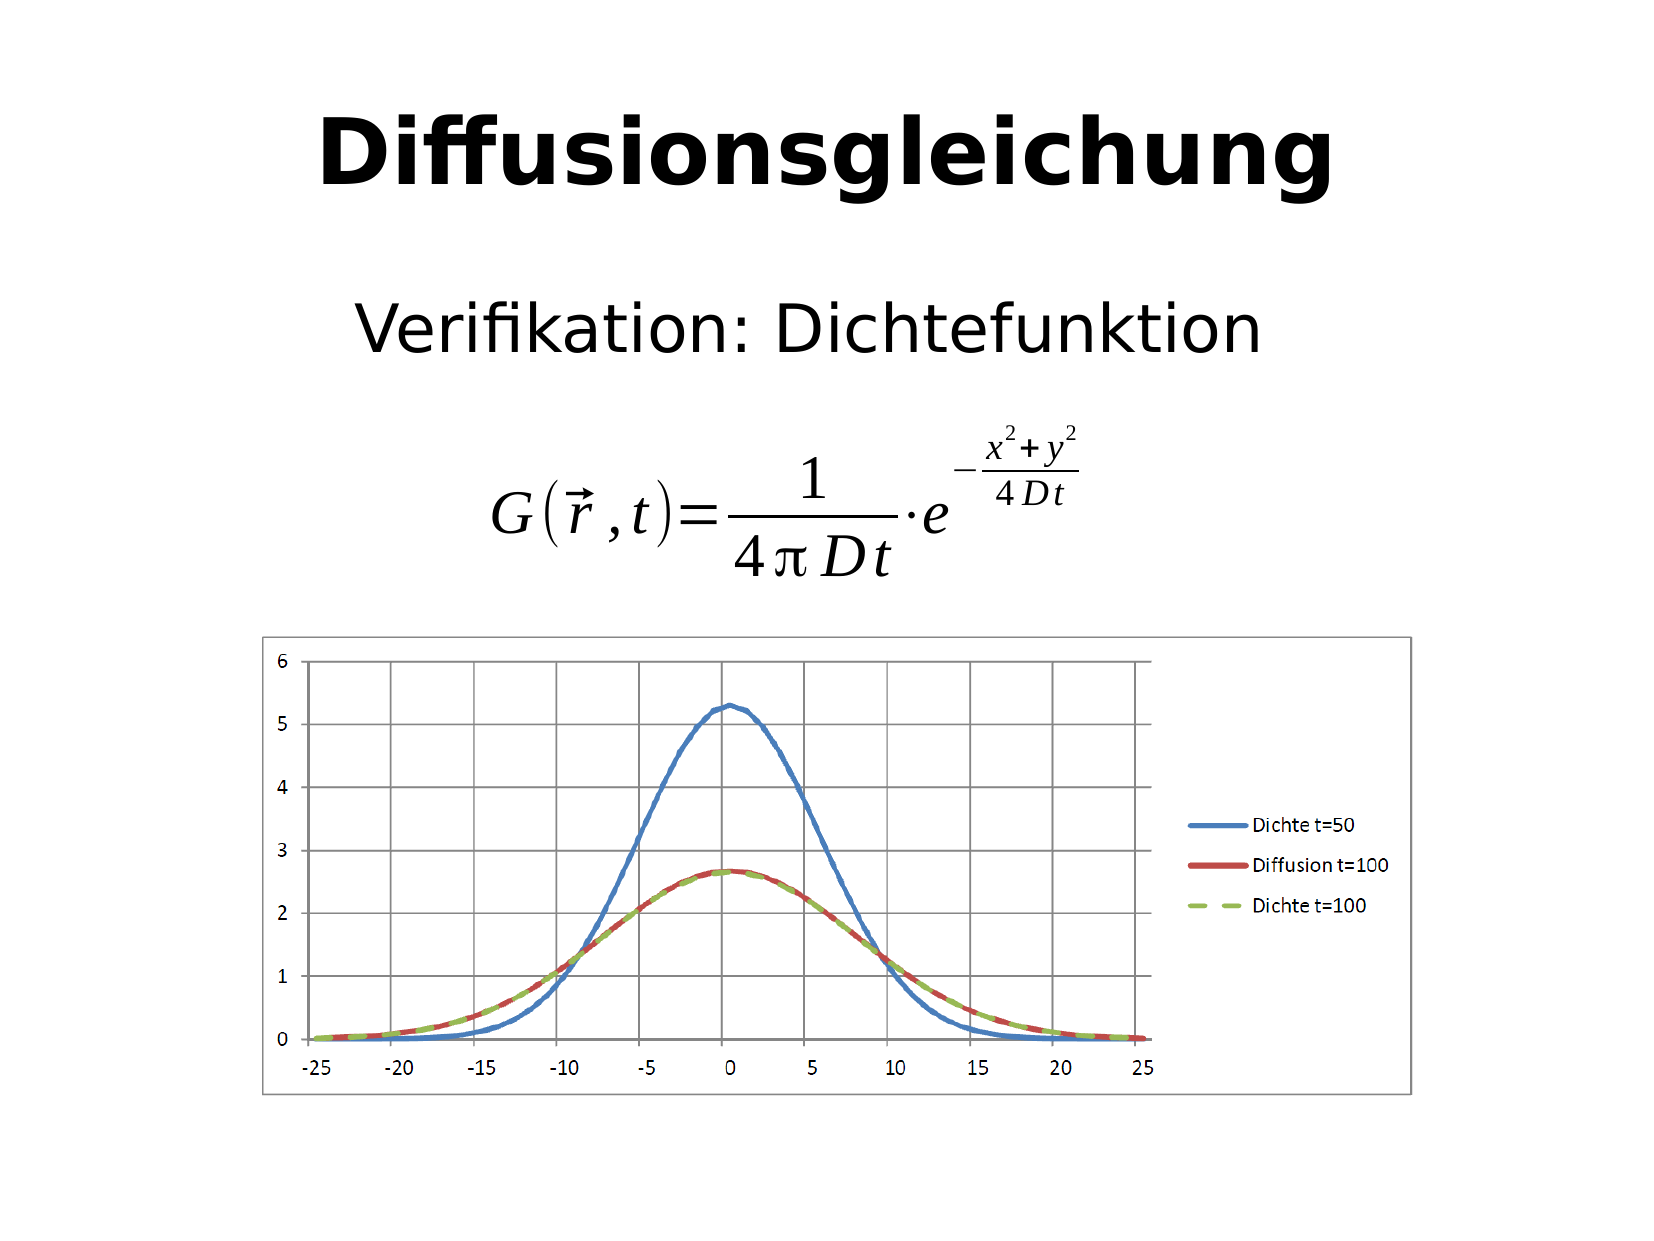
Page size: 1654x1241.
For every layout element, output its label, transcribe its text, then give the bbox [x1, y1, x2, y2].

title Diffusionsgleichung [82, 49, 1571, 257]
picture [255, 629, 1418, 1102]
chart [482, 420, 1087, 591]
list Verifikation: Dichtefunktion [82, 290, 1538, 1010]
